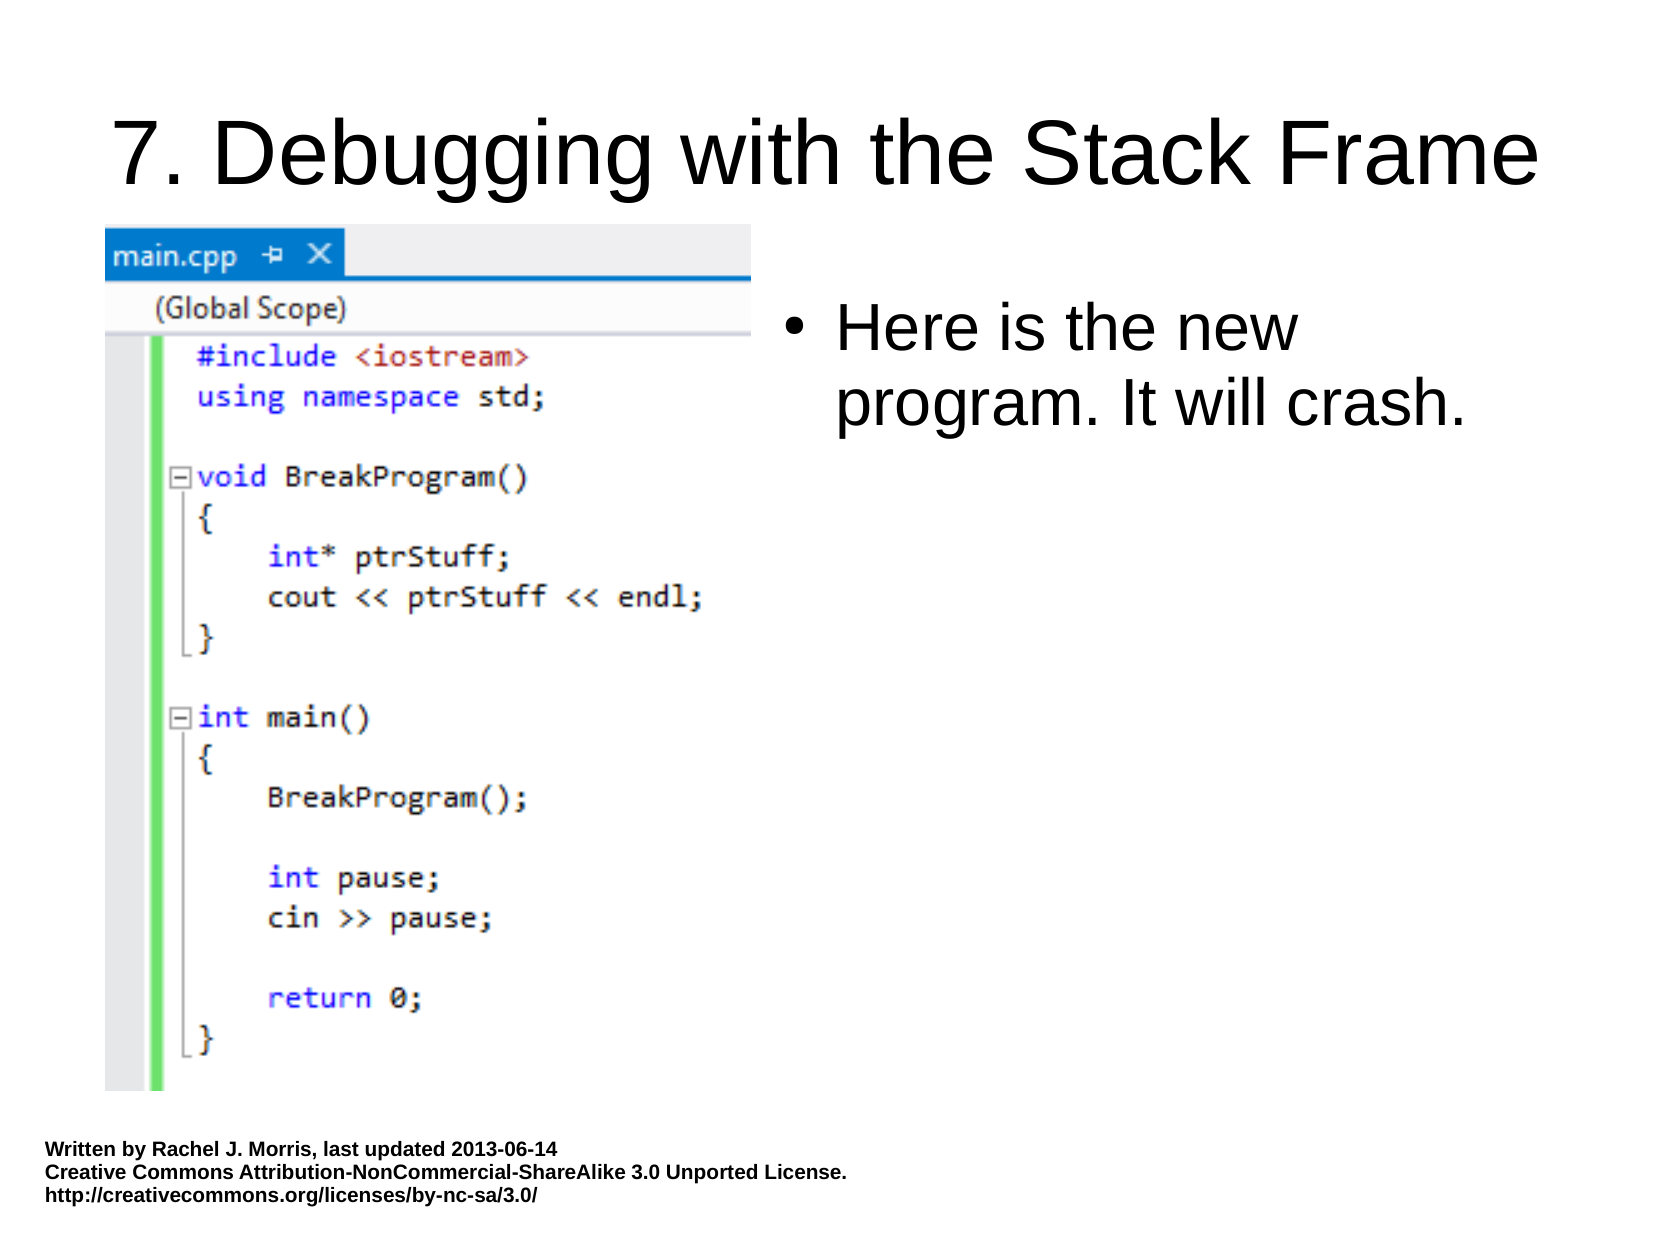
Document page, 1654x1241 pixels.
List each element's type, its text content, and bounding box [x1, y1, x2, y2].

title 7. Debugging with the Stack Frame [82, 49, 1571, 257]
list Here is the new program. It will crash. [765, 290, 1538, 1010]
picture [105, 224, 751, 1091]
